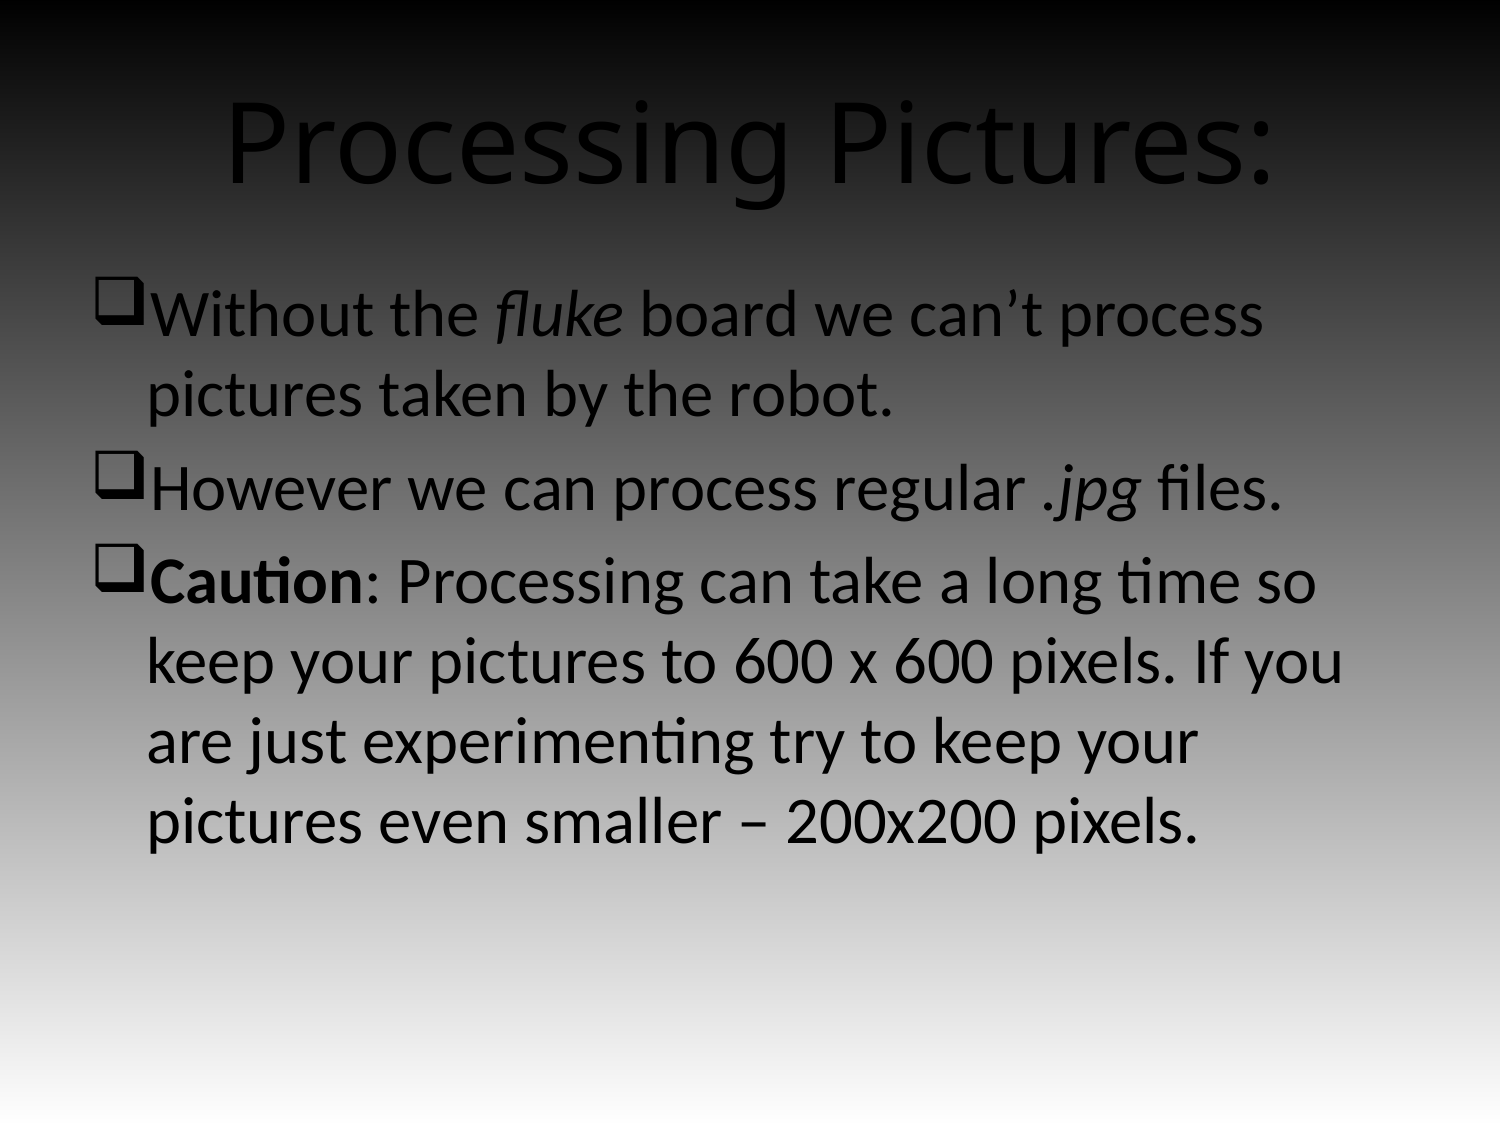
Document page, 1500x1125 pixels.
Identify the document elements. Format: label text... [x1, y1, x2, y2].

title Processing Pictures: [75, 45, 1425, 233]
list Without the fluke board we can’t process pictures taken by the robot. However we can process regular .jpg files. Caution: Processing can take a long time so keep your pictures to 600 x 600 pixels. If you are just experimenting try to keep your pictures even smaller – 200x200 pixels. [75, 262, 1425, 1005]
